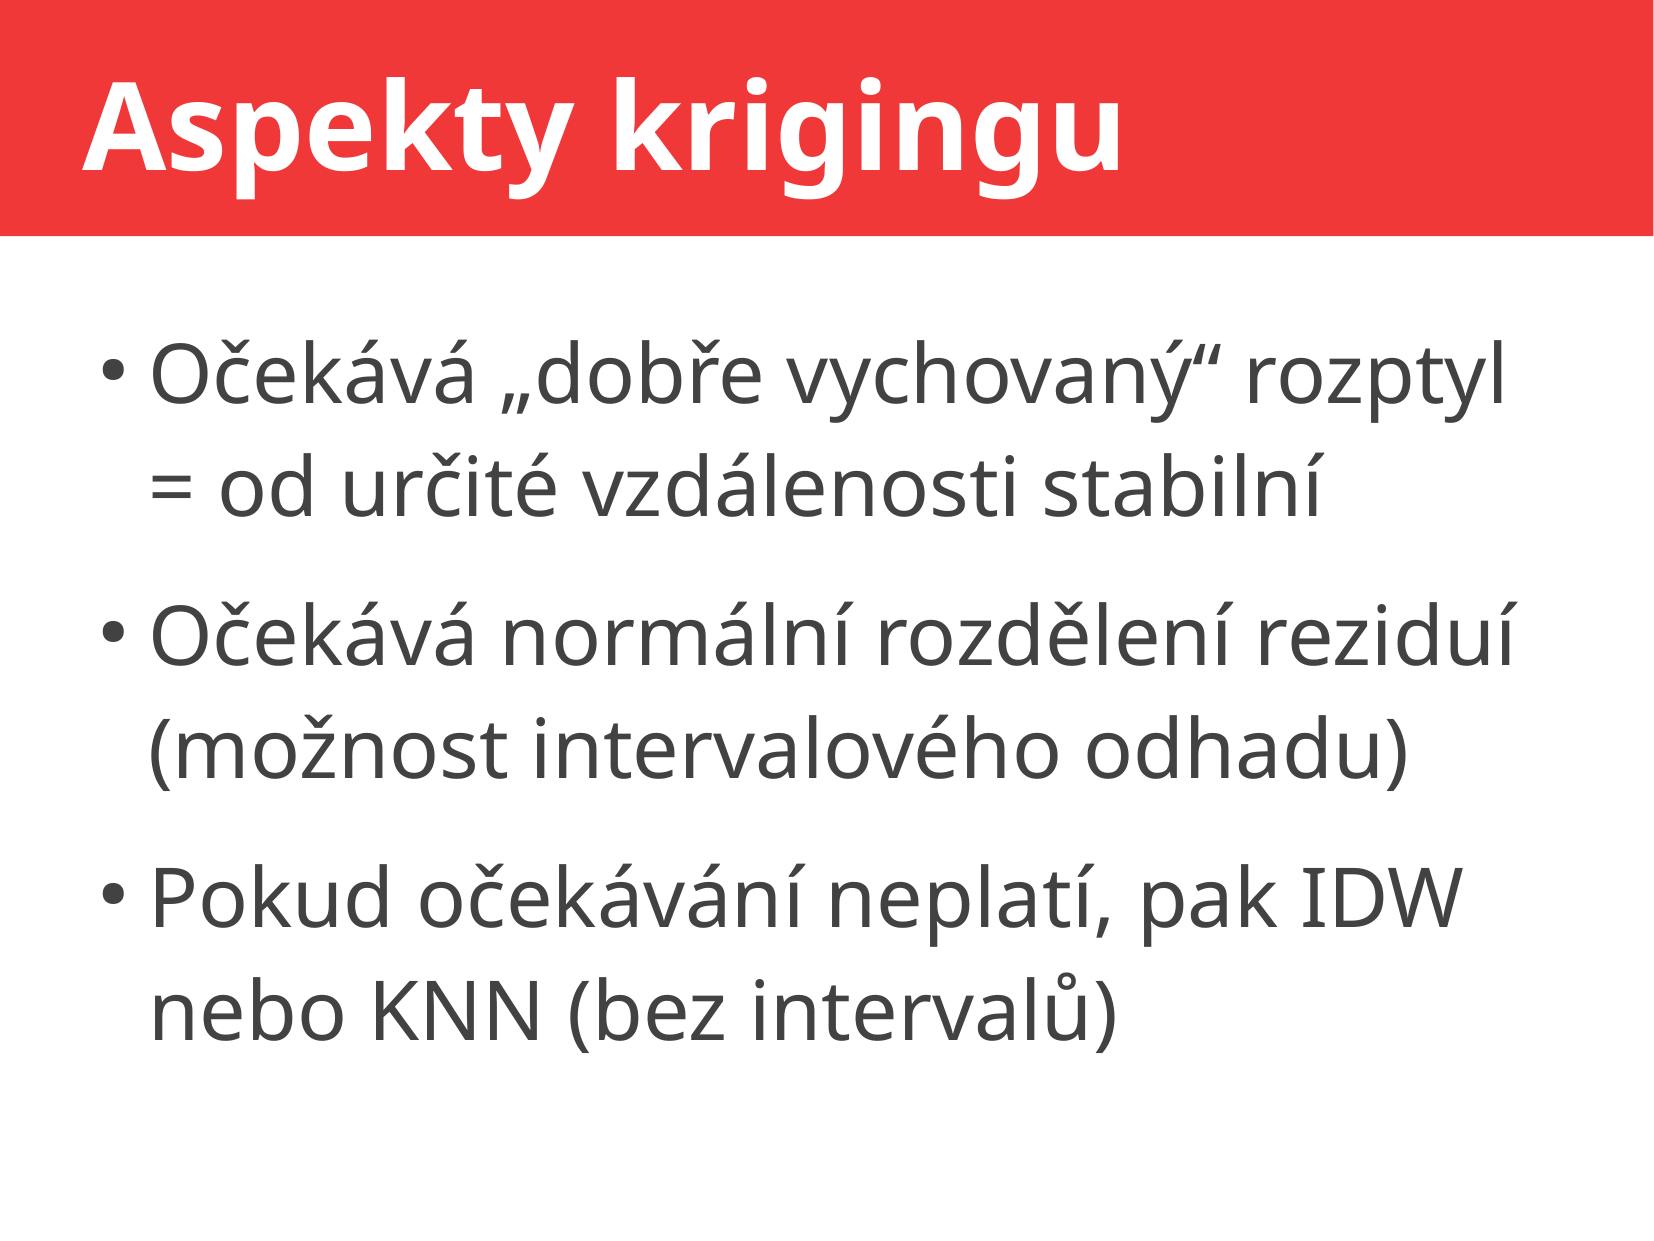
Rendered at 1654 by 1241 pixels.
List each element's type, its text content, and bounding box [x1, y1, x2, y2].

title Aspekty krigingu [82, 19, 1571, 227]
list Očekává „dobře vychovaný“ rozptyl = od určité vzdálenosti stabilní Očekává normální rozdělení reziduí (možnost intervalového odhadu) Pokud očekávání neplatí, pak IDW nebo KNN (bez intervalů) [82, 314, 1563, 1080]
